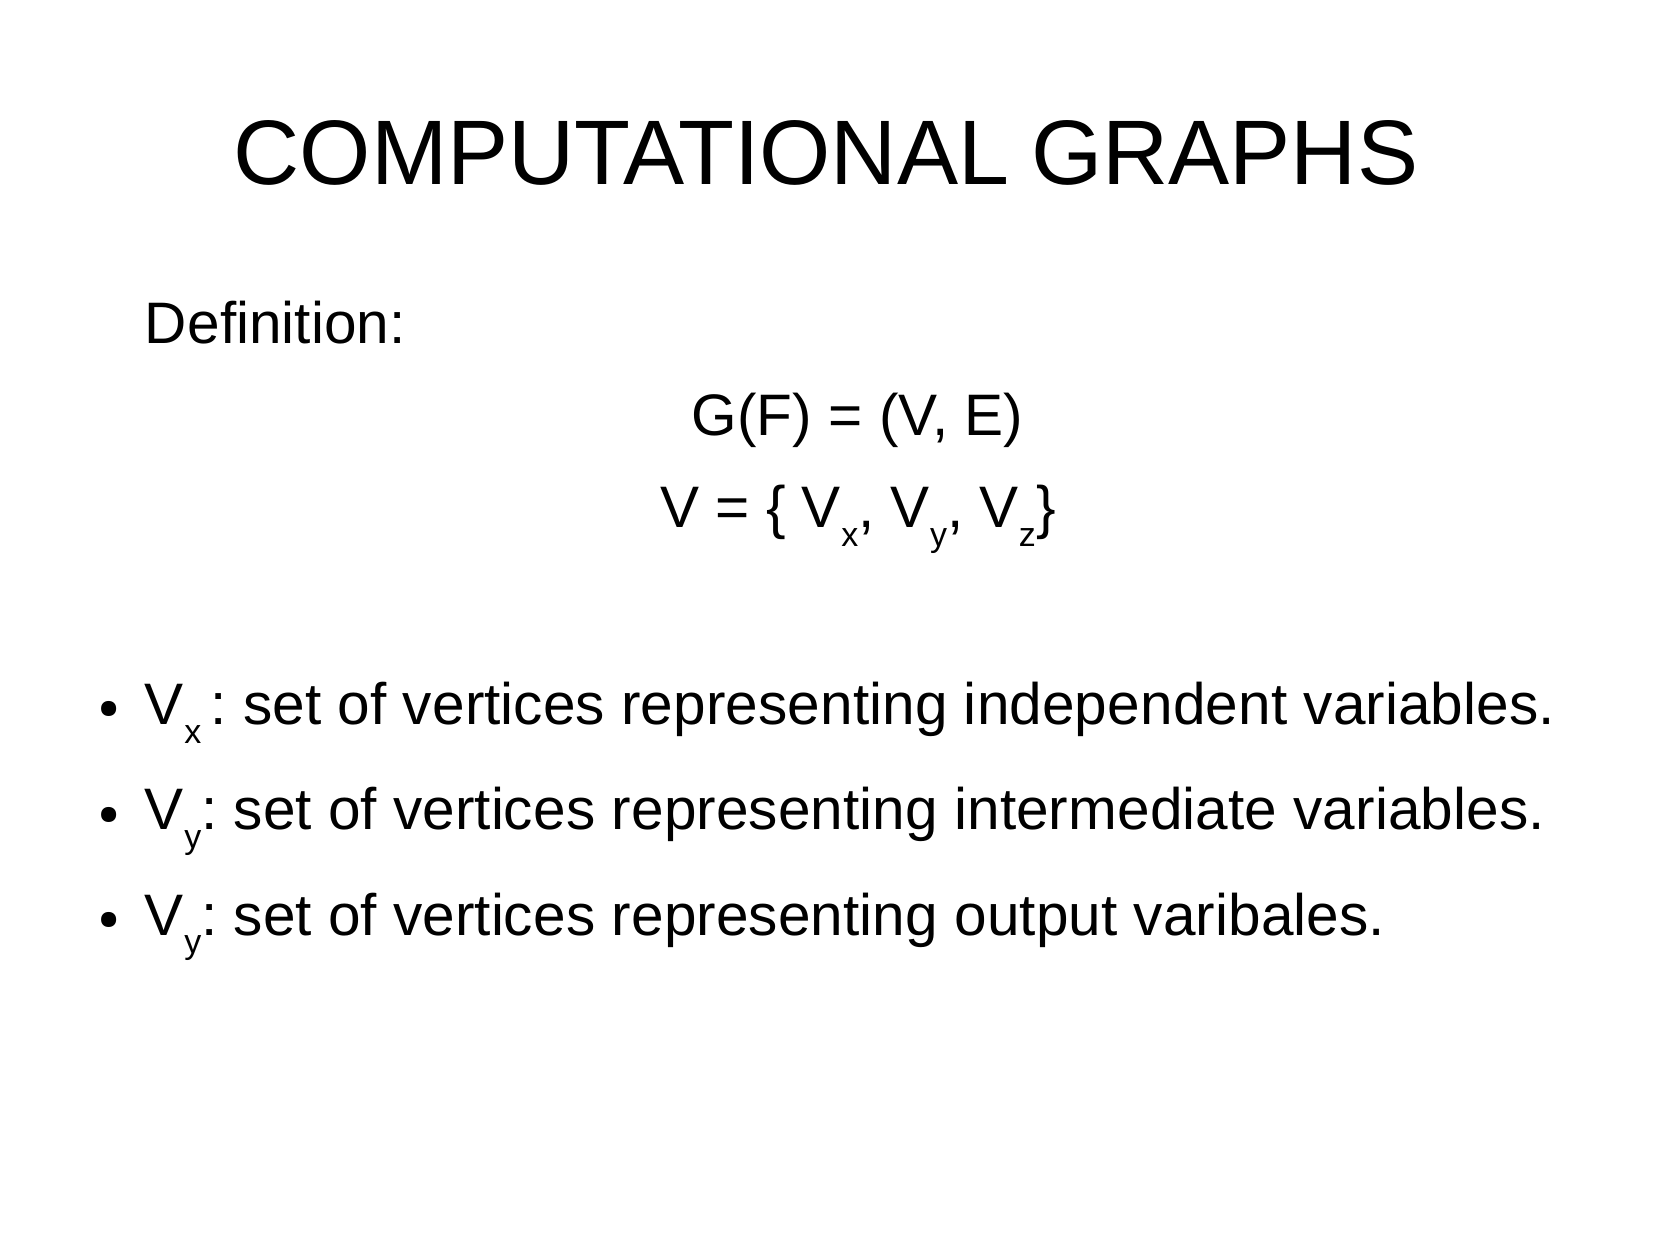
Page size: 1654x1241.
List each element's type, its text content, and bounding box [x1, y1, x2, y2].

list Definition: G(F) = (V, E) V = { Vx, Vy, Vz} Vx : set of vertices representing independent variables. Vy: set of vertices representing intermediate variables. Vy: set of vertices representing output varibales. [82, 290, 1571, 1010]
title COMPUTATIONAL GRAPHS [82, 49, 1571, 257]
